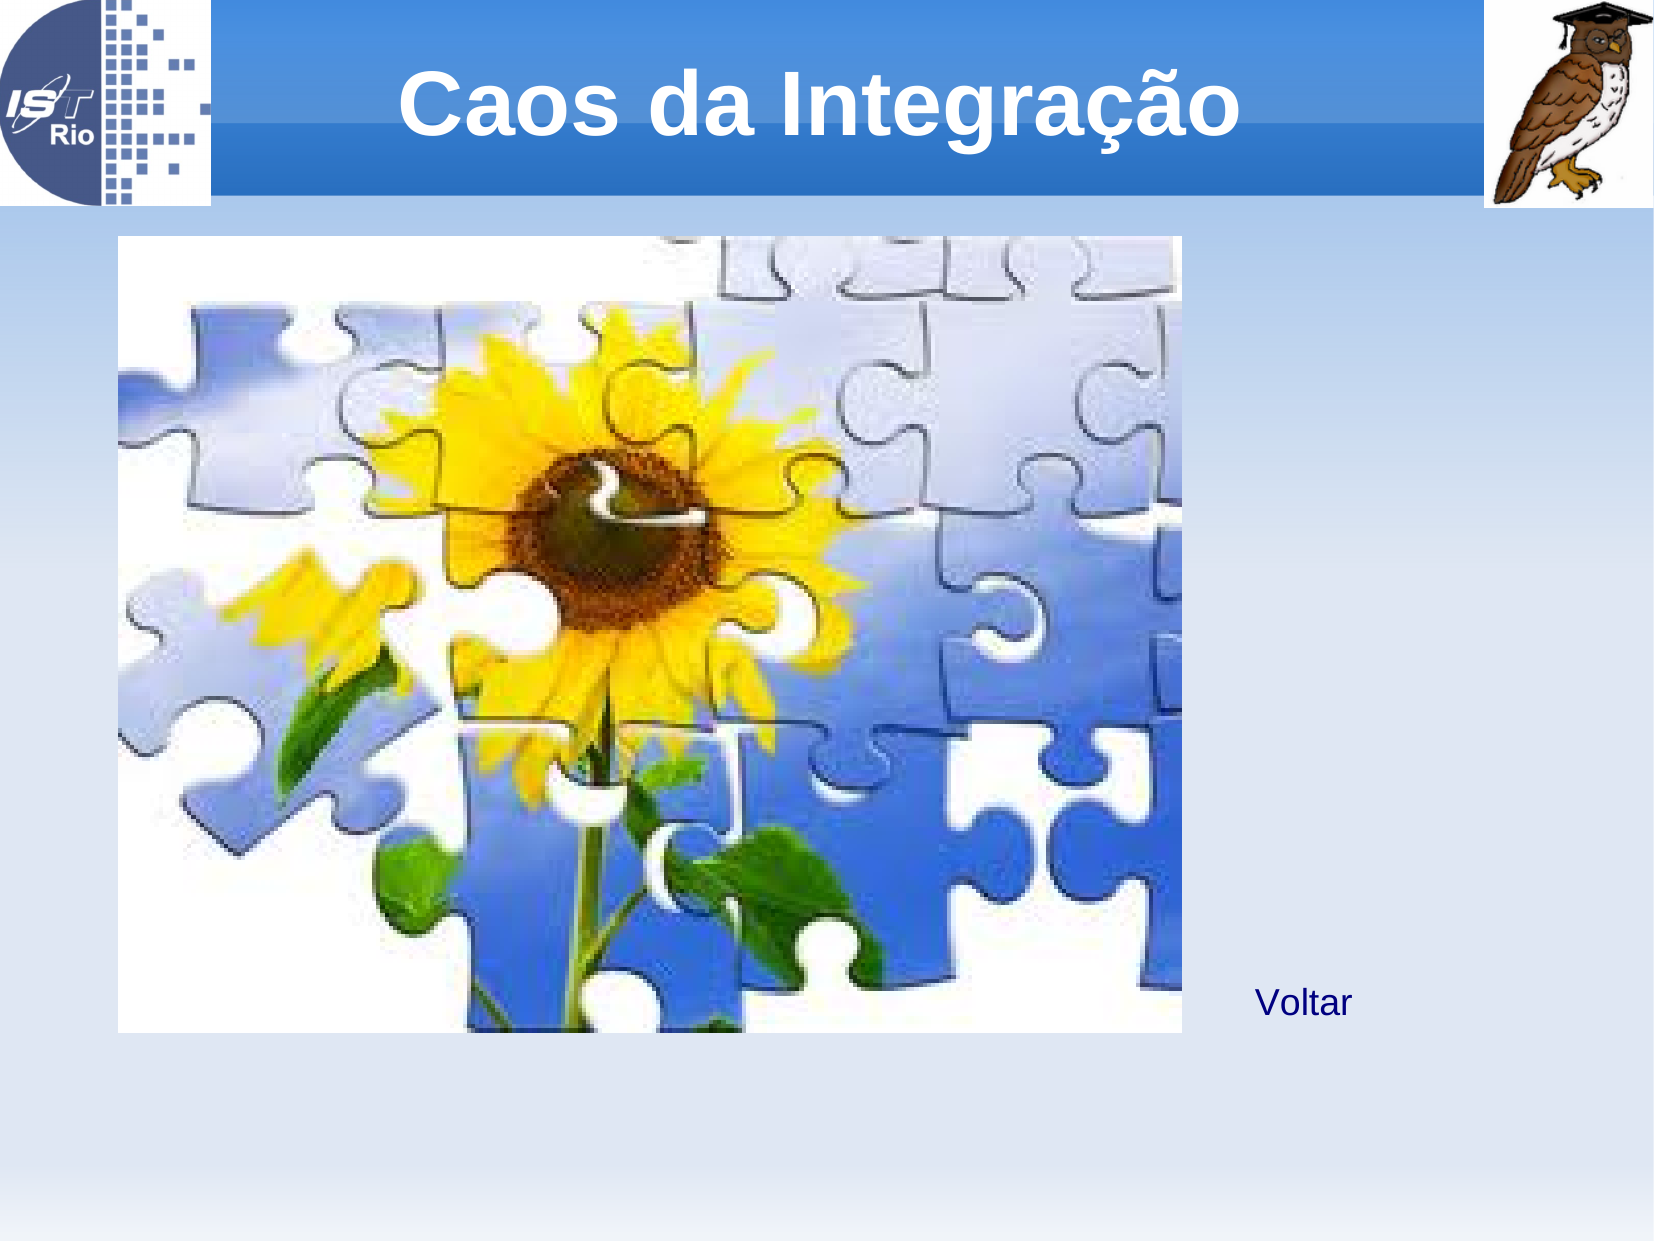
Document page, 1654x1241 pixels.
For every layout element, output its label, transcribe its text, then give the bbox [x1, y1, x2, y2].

text_box Voltar [1240, 974, 1477, 1032]
title Caos da Integração [76, 0, 1565, 208]
picture [0, 0, 1654, 1241]
